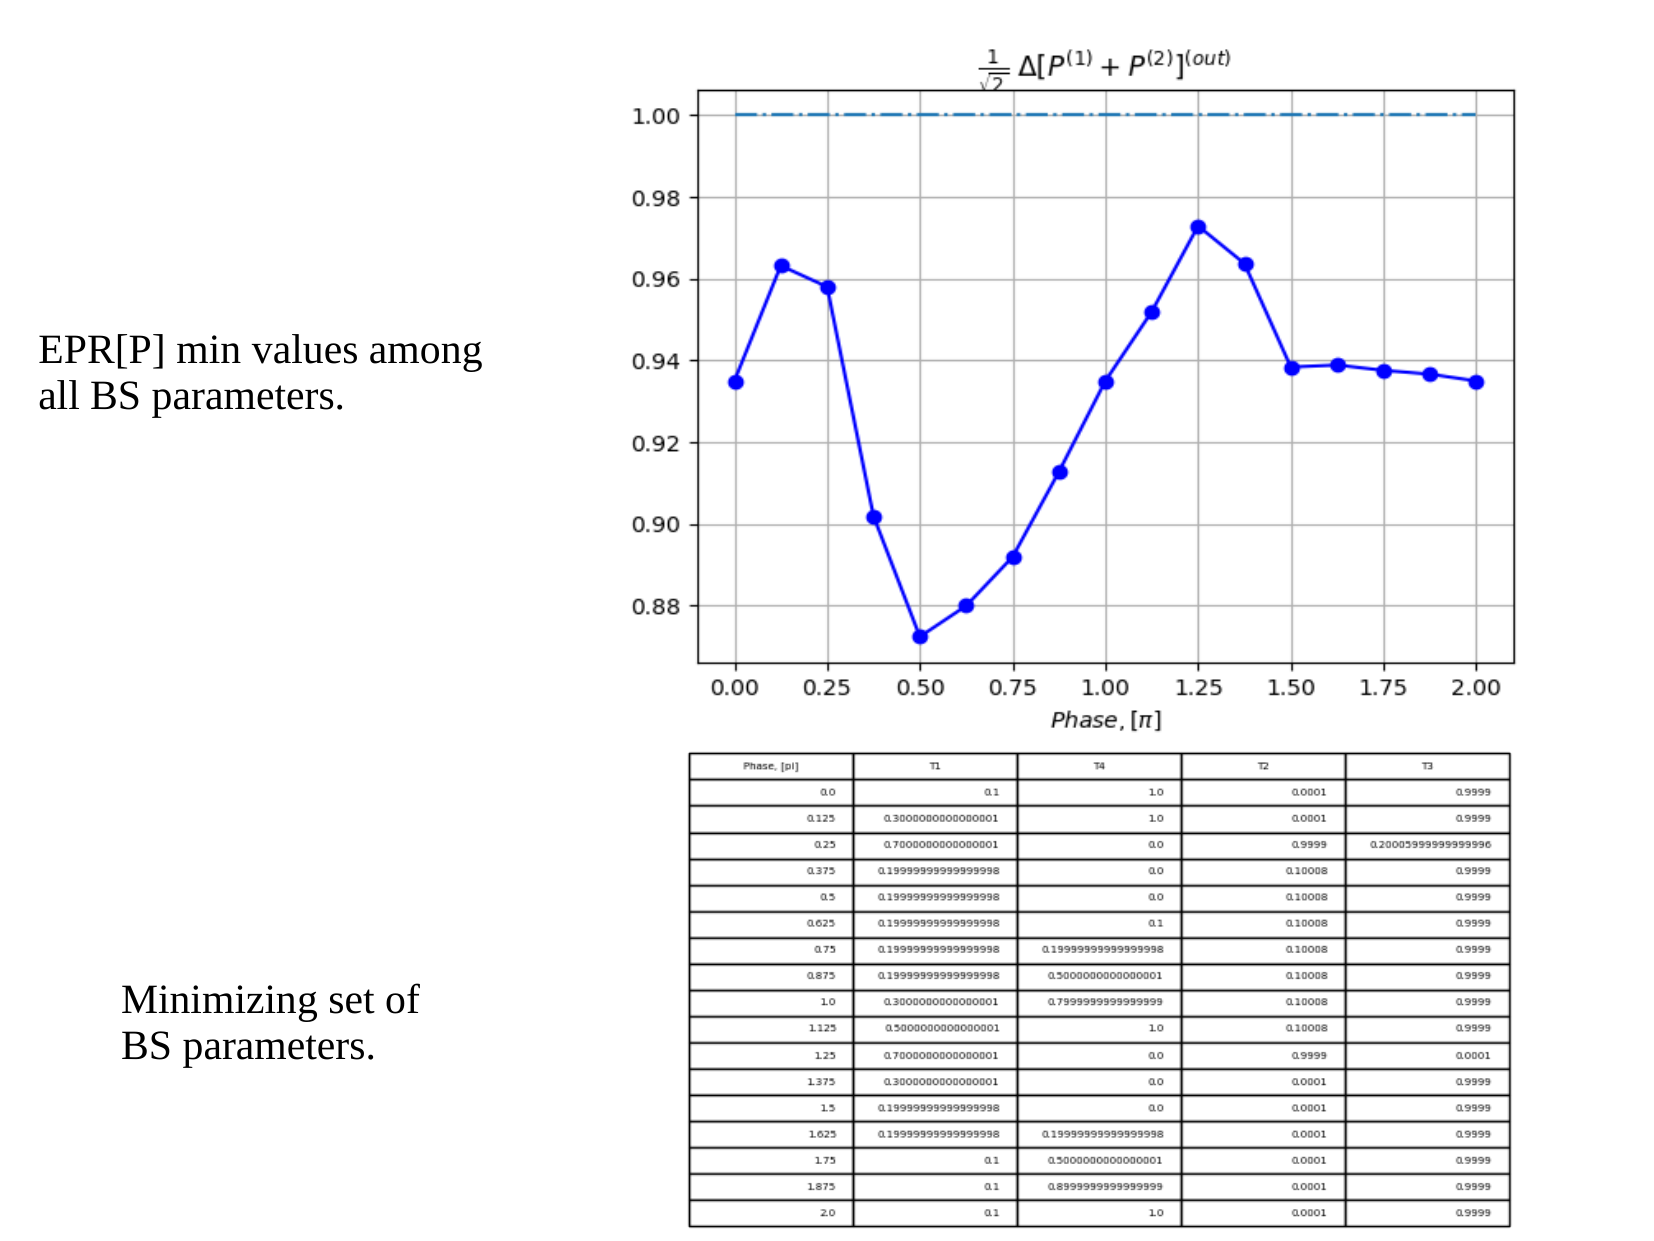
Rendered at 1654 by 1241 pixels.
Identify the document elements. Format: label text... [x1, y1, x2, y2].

picture [566, 0, 1619, 1241]
text_box Minimizing set of BS parameters. [106, 968, 497, 1087]
text_box EPR[P] min values among all BS parameters. [23, 318, 508, 438]
